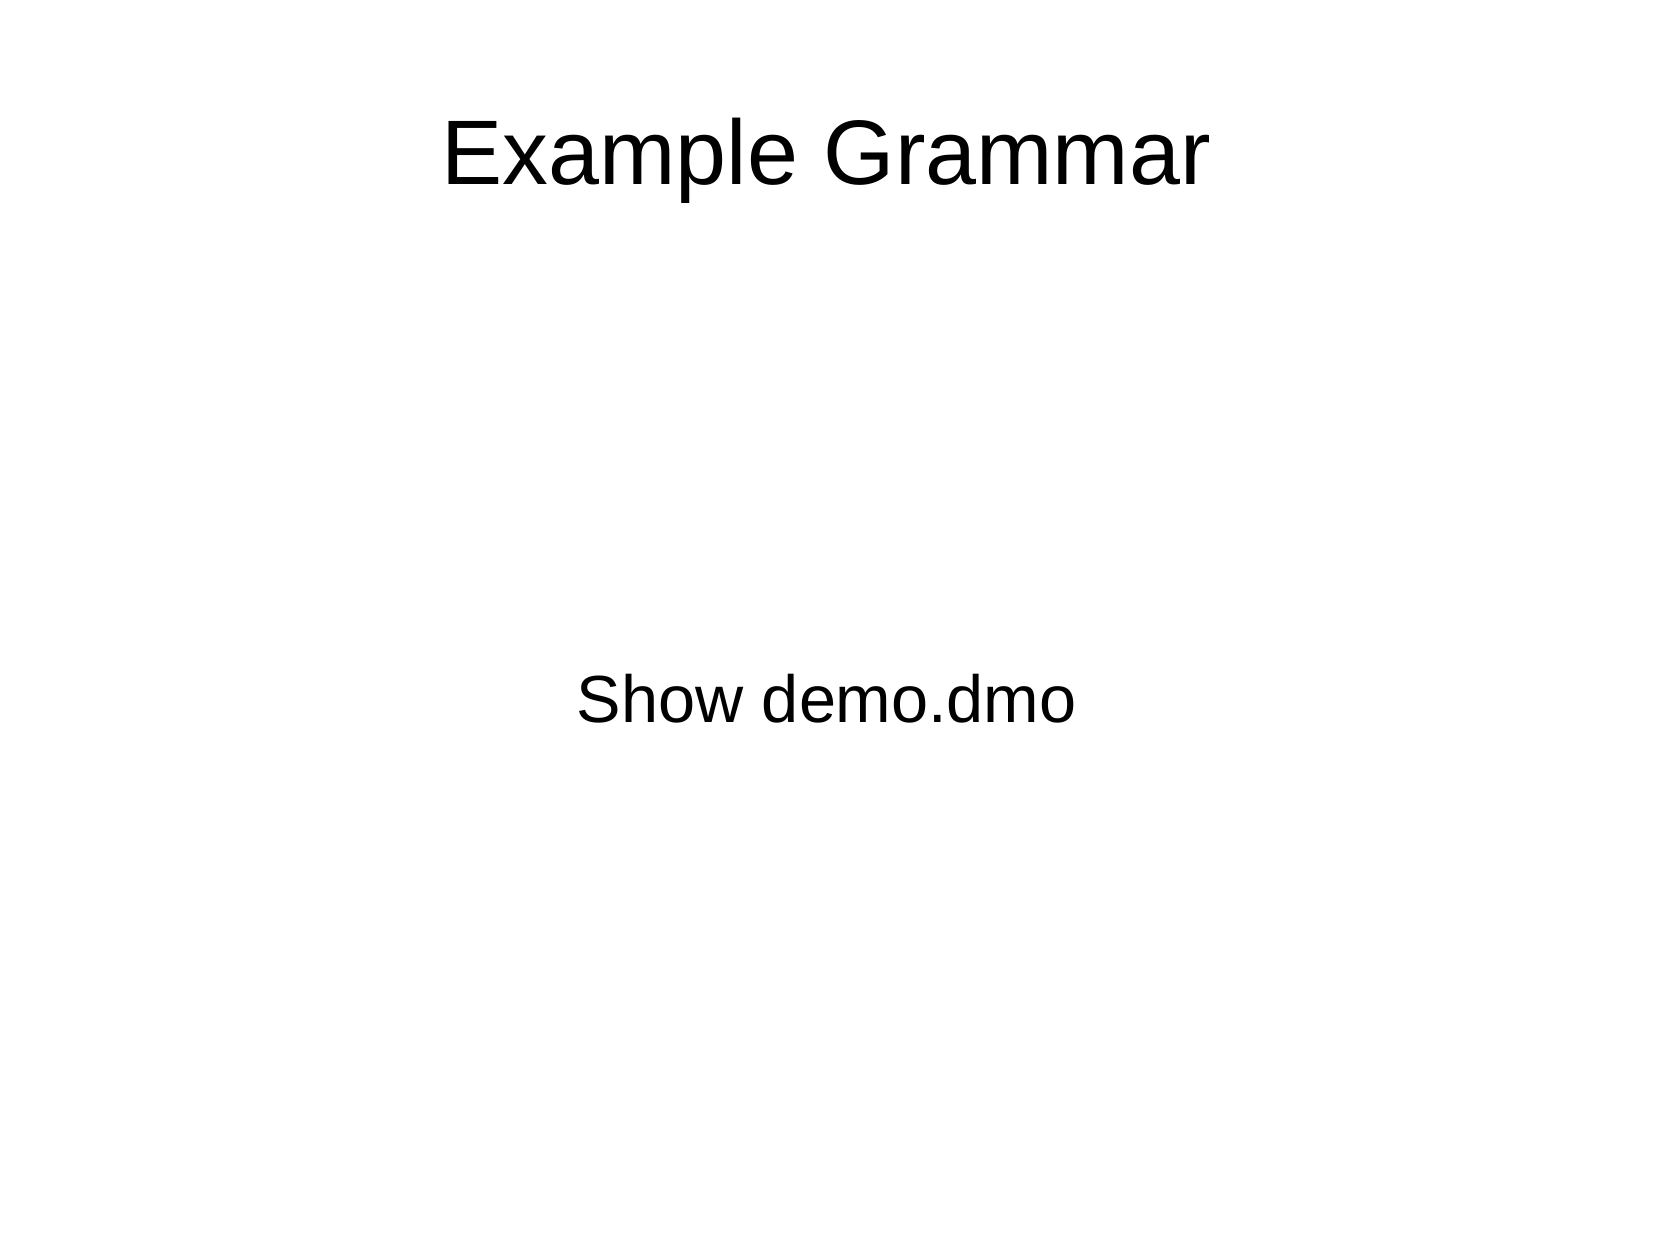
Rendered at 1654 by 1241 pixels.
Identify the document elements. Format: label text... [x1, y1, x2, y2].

title Example Grammar [82, 49, 1571, 257]
subtitle Show demo.dmo [82, 297, 1571, 1102]
